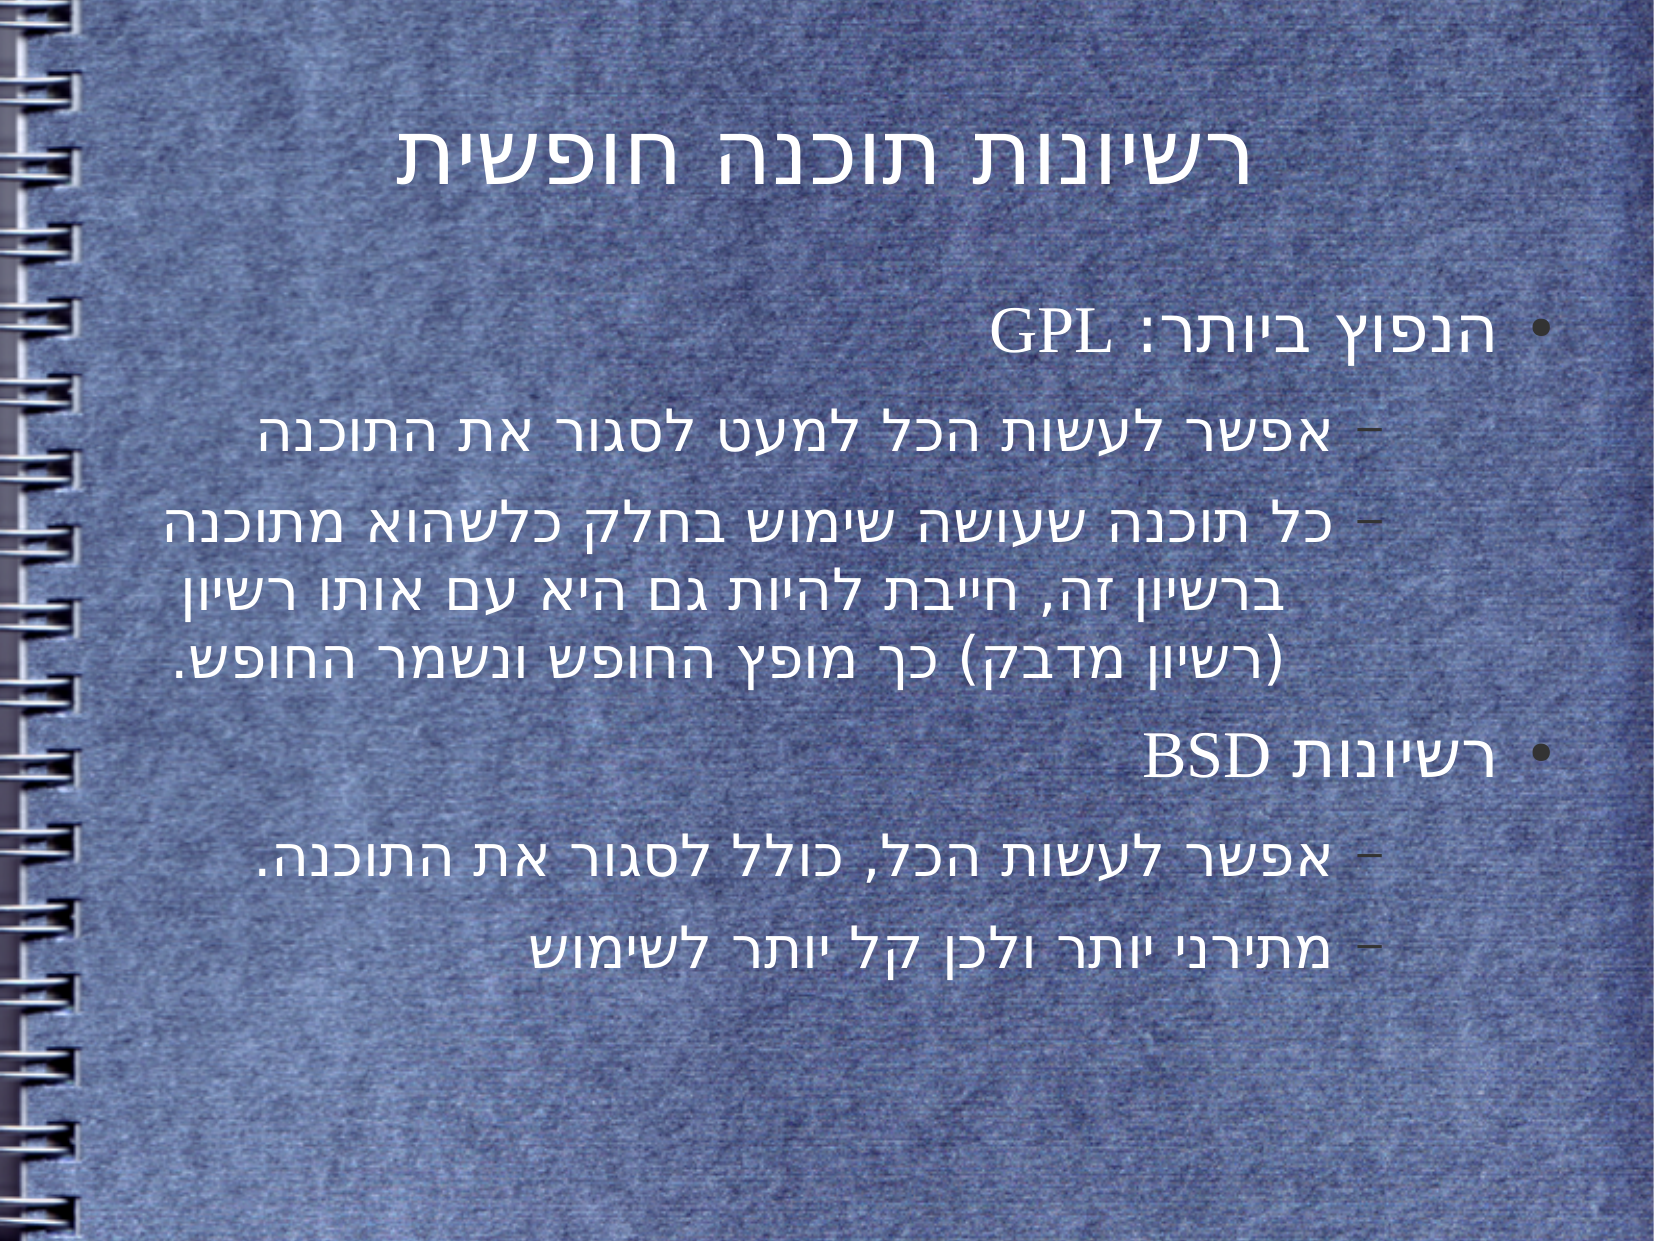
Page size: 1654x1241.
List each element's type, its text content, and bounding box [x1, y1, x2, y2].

picture [0, 0, 1654, 1241]
list הנפוץ ביותר: GPL אפשר לעשות הכל למעט לסגור את התוכנה כל תוכנה שעושה שימוש בחלק כלשהוא מתוכנה ברשיון זה, חייבת להיות גם היא עם אותו רשיון (רשיון מדבק) כך מופץ החופש ונשמר החופש. רשיונות BSD אפשר לעשות הכל, כולל לסגור את התוכנה. מתירני יותר ולכן קל יותר לשימוש [82, 290, 1571, 1109]
title רשיונות תוכנה חופשית [82, 49, 1571, 257]
